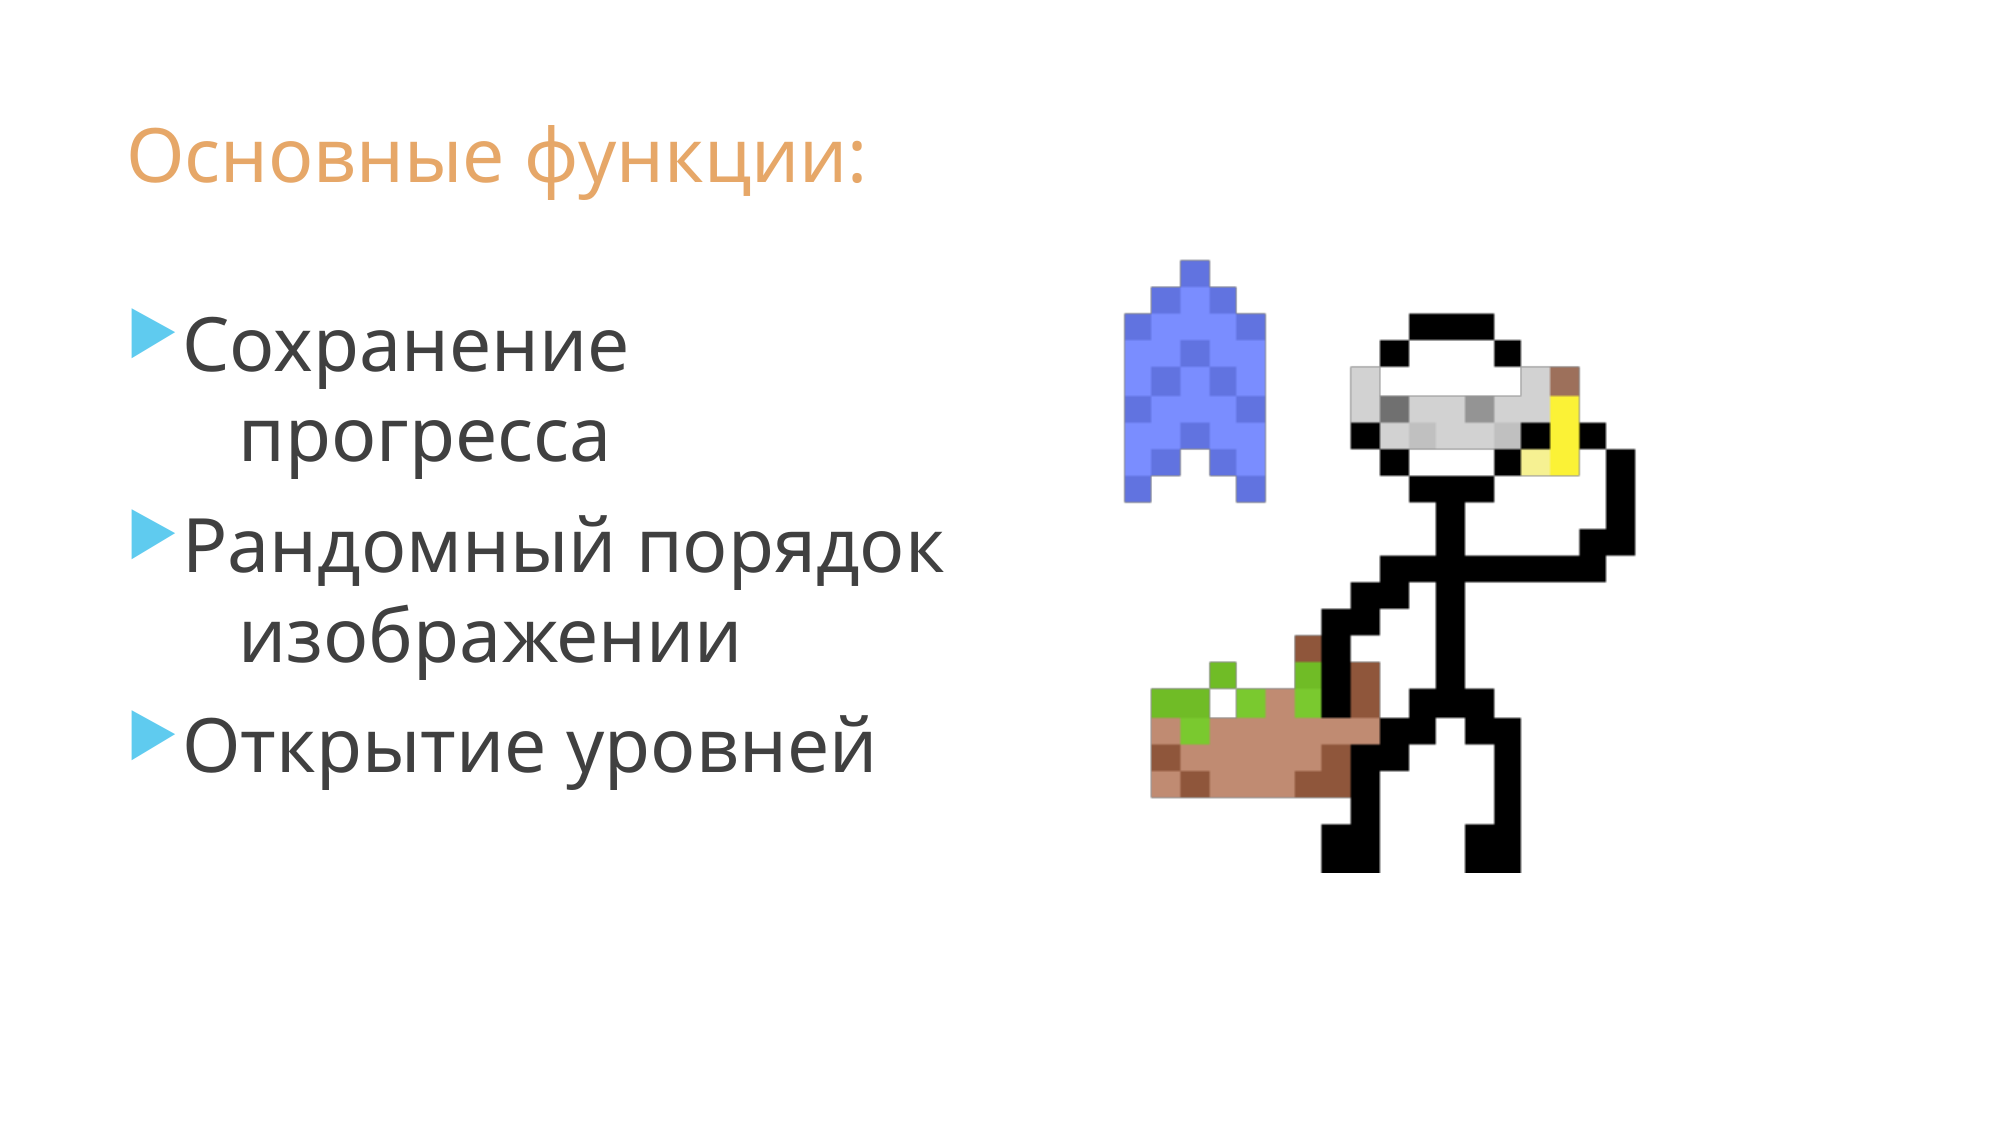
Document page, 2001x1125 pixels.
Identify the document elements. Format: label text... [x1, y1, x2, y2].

picture [1011, 208, 1676, 873]
list Сохранение прогресса Рандомный порядок изображении Открытие уровней [111, 288, 1012, 926]
title Основные функции: [111, 99, 1522, 288]
